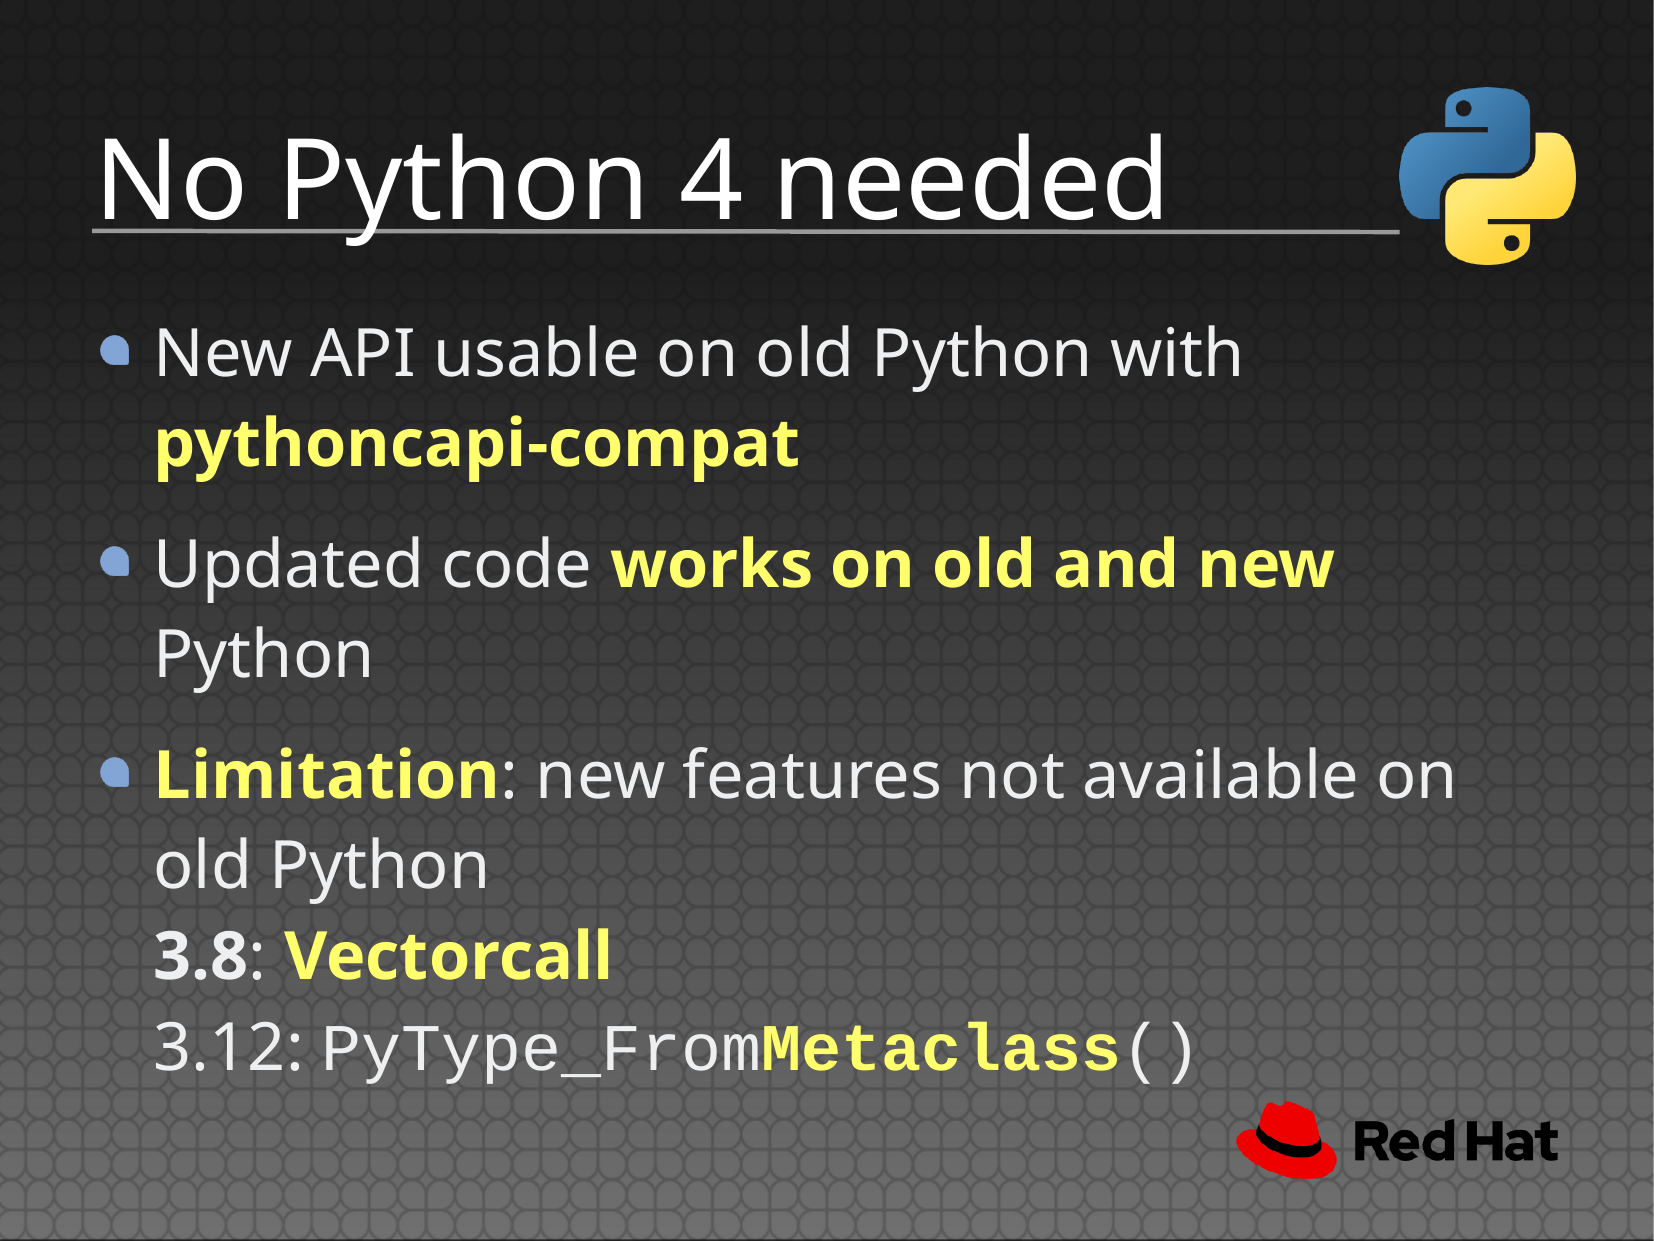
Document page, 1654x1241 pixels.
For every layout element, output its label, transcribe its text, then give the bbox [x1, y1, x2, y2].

picture [0, 0, 1654, 1241]
list New API usable on old Python with pythoncapi-compat Updated code works on old and new Python Limitation: new features not available on old Python 3.8: Vectorcall 3.12: PyType_FromMetaclass() [82, 304, 1571, 1045]
title No Python 4 needed [94, 100, 1426, 251]
